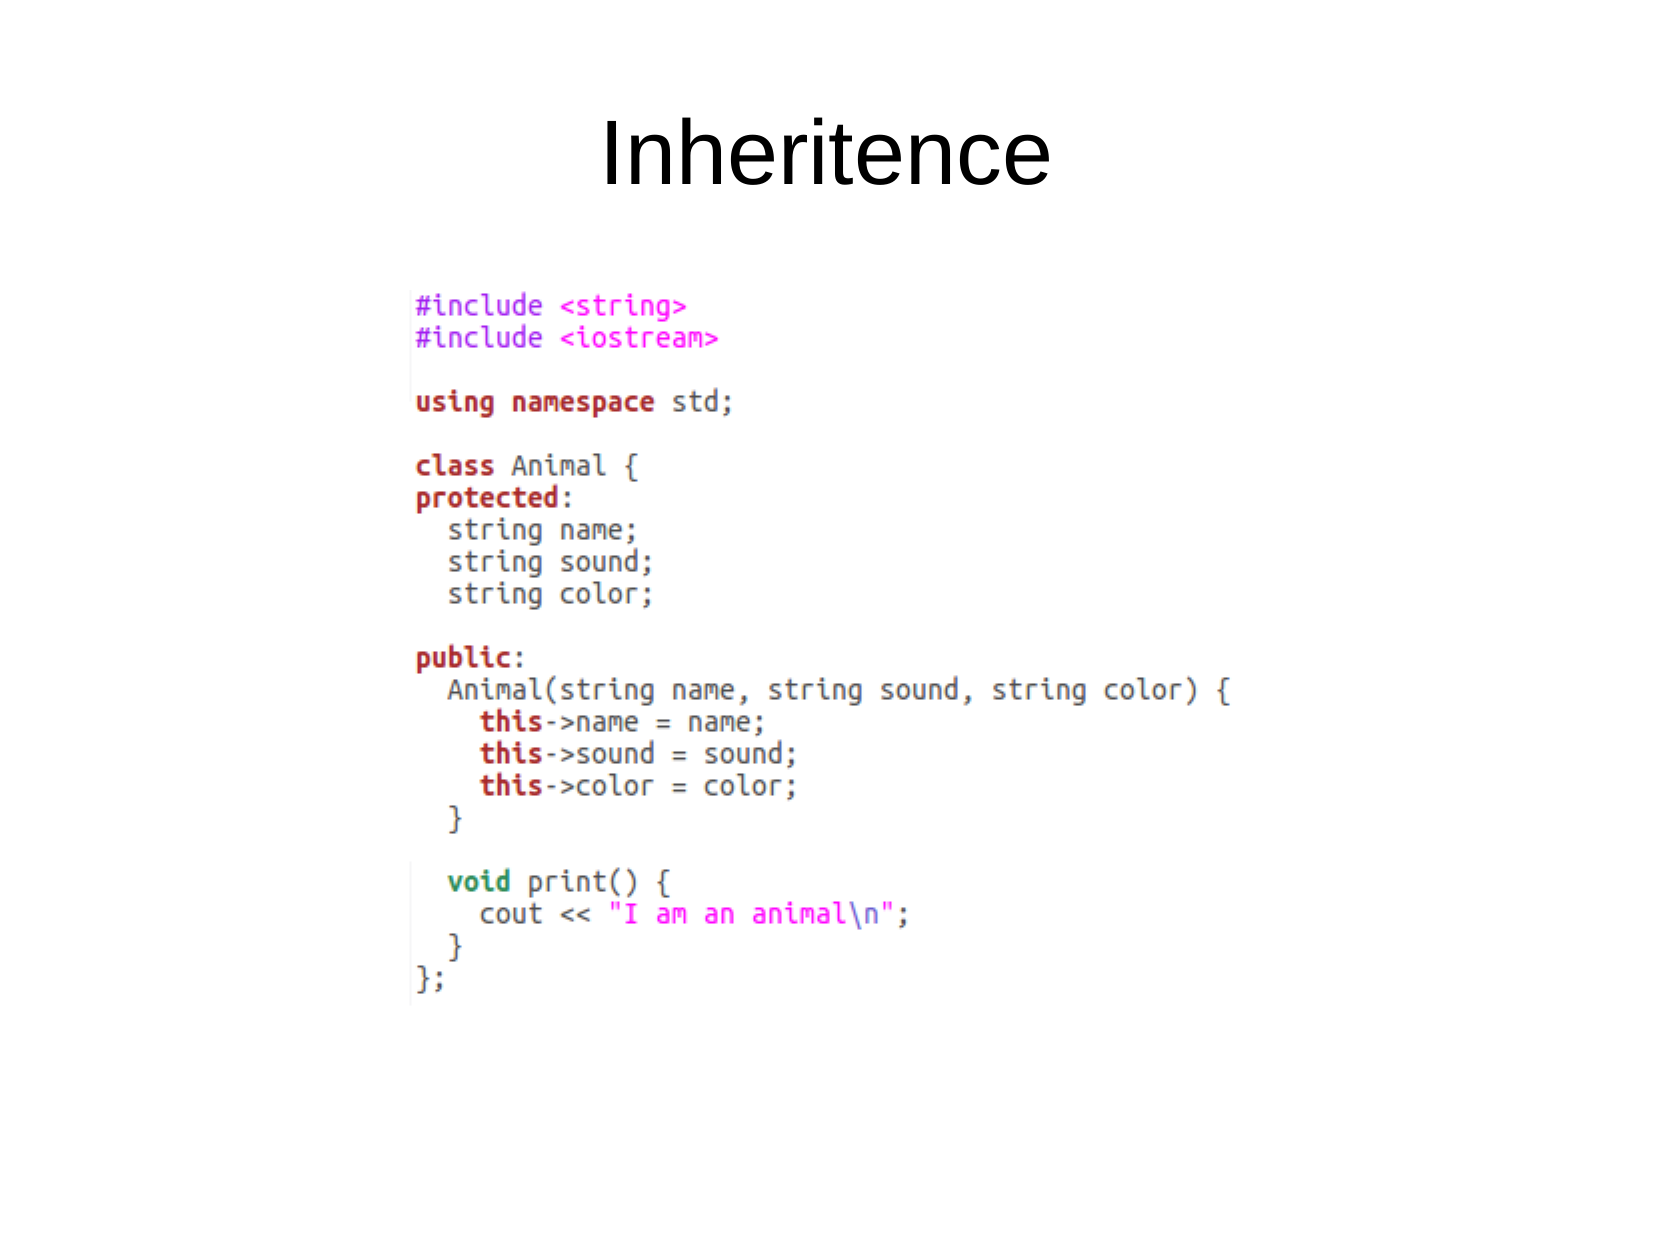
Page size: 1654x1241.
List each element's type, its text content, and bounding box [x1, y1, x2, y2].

picture [406, 290, 1248, 1010]
title Inheritence [82, 49, 1571, 257]
